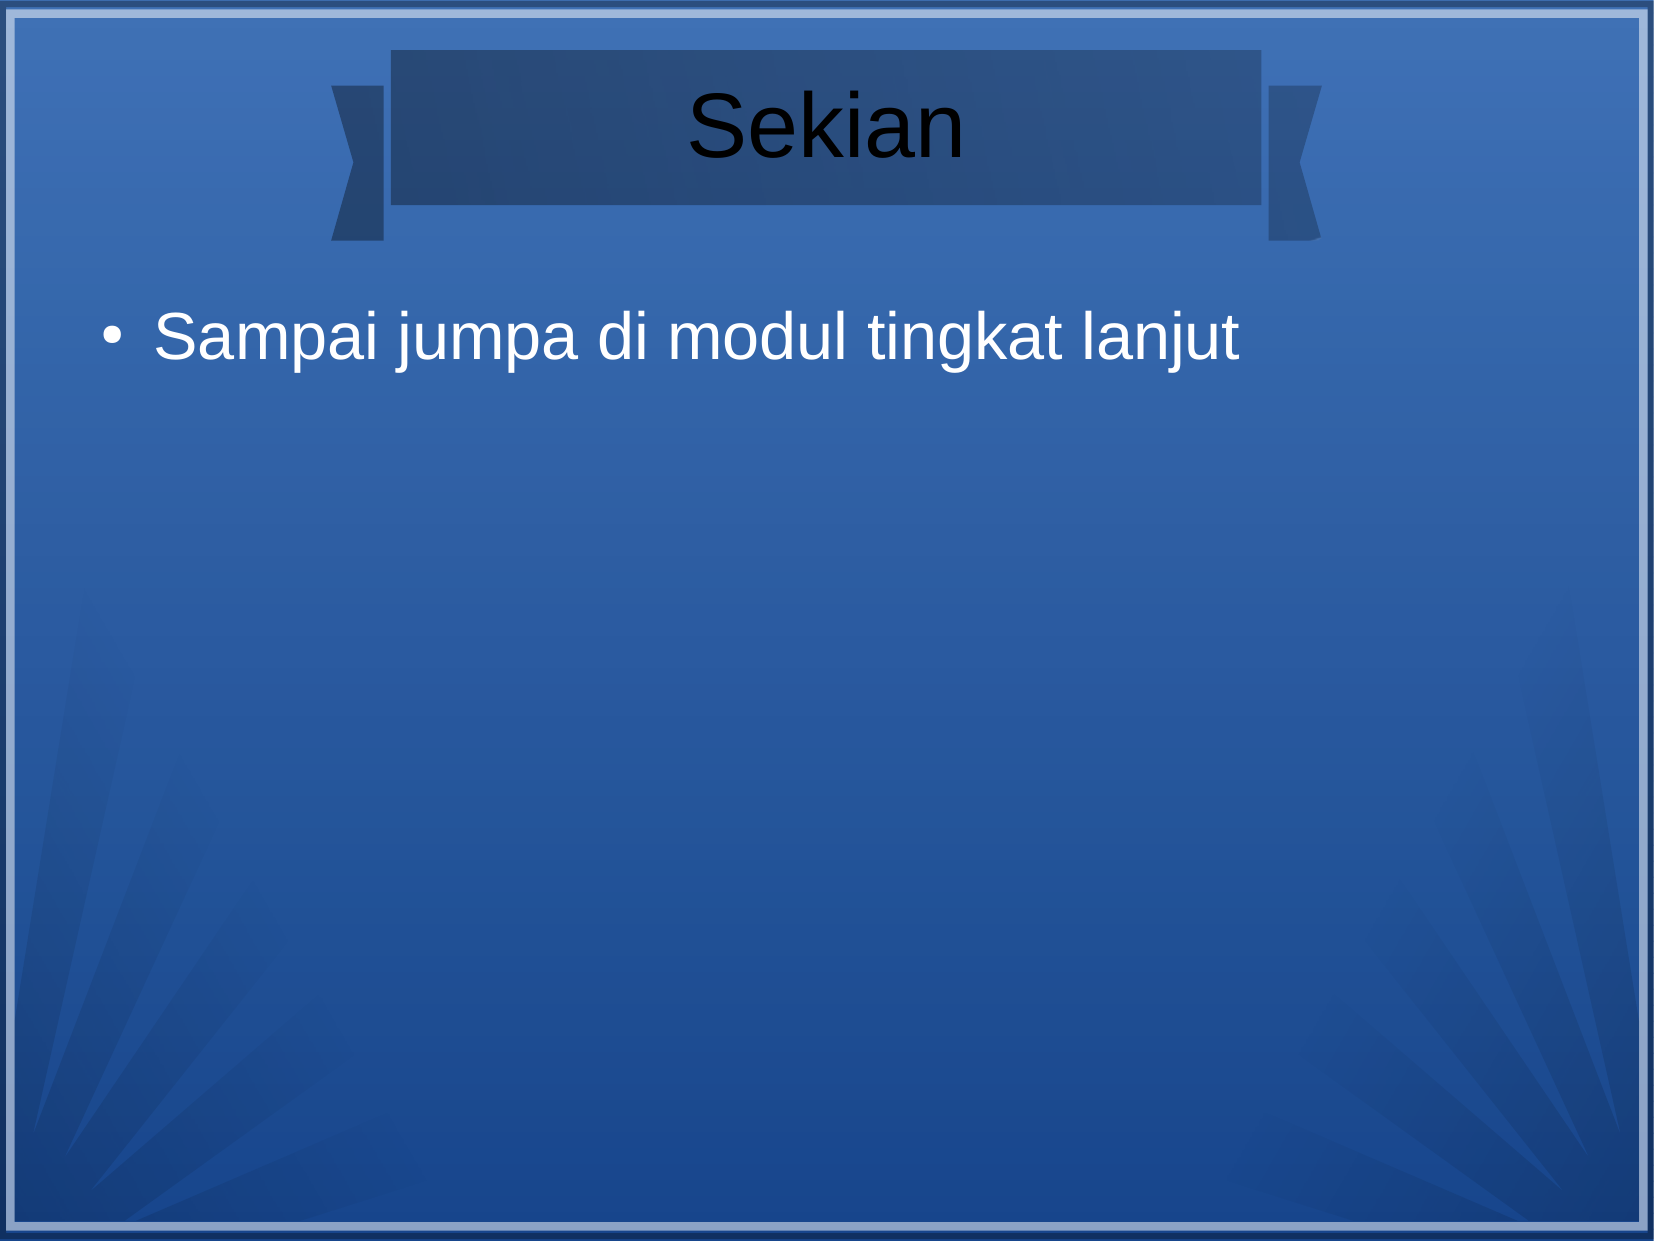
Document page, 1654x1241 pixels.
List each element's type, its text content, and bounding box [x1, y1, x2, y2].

list Sampai jumpa di modul tingkat lanjut [82, 299, 1571, 1241]
title Sekian [389, 47, 1264, 205]
